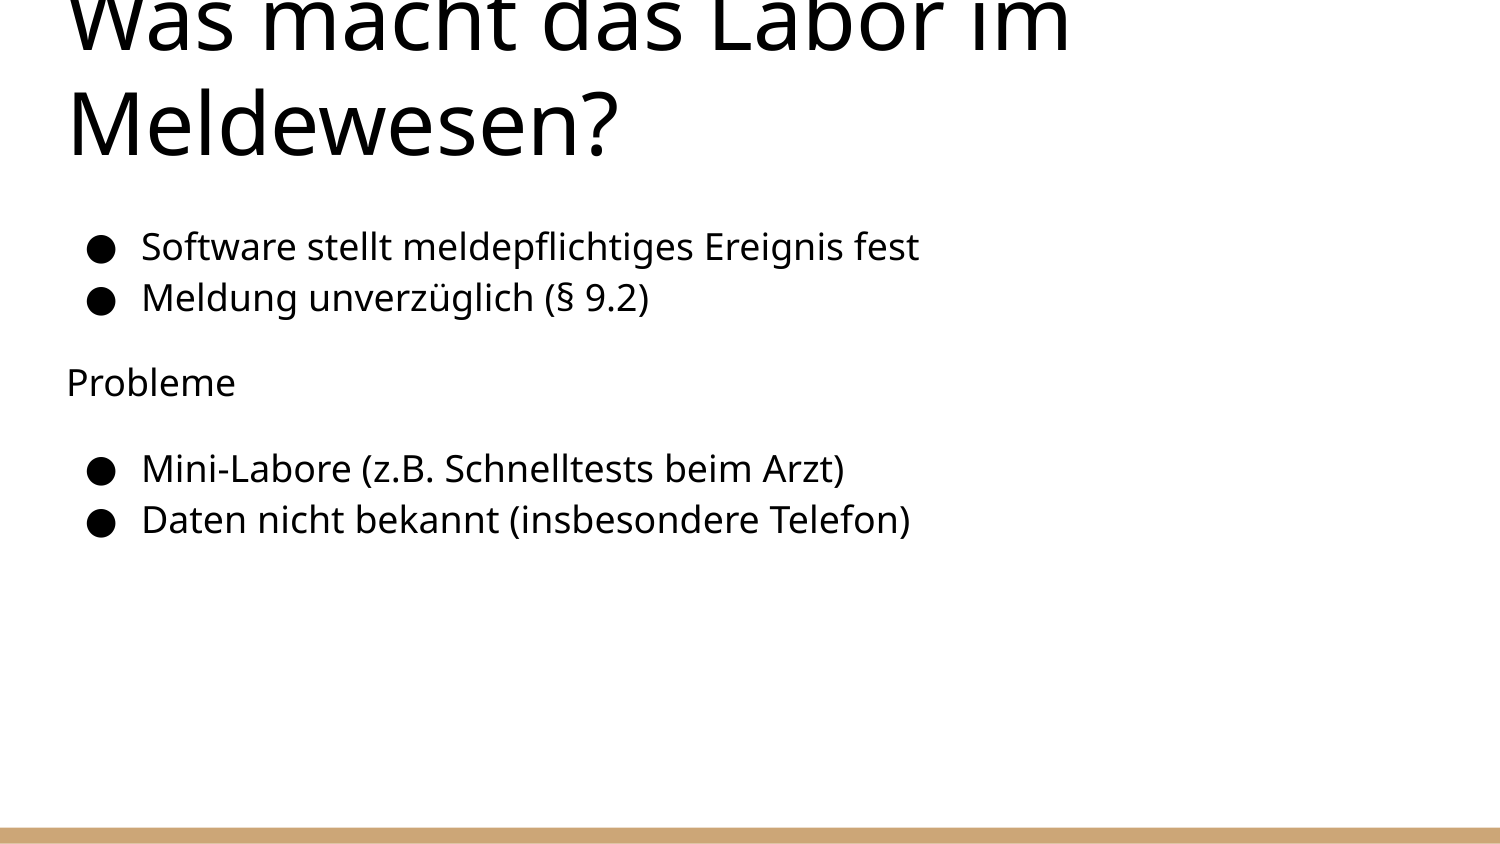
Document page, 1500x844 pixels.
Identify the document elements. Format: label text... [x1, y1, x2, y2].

list Software stellt meldepflichtiges Ereignis fest Meldung unverzüglich (§ 9.2) Probleme Mini-Labore (z.B. Schnelltests beim Arzt) Daten nicht bekannt (insbesondere Telefon) [51, 200, 1449, 752]
title Was macht das Labor im Meldewesen? [51, 51, 1449, 189]
